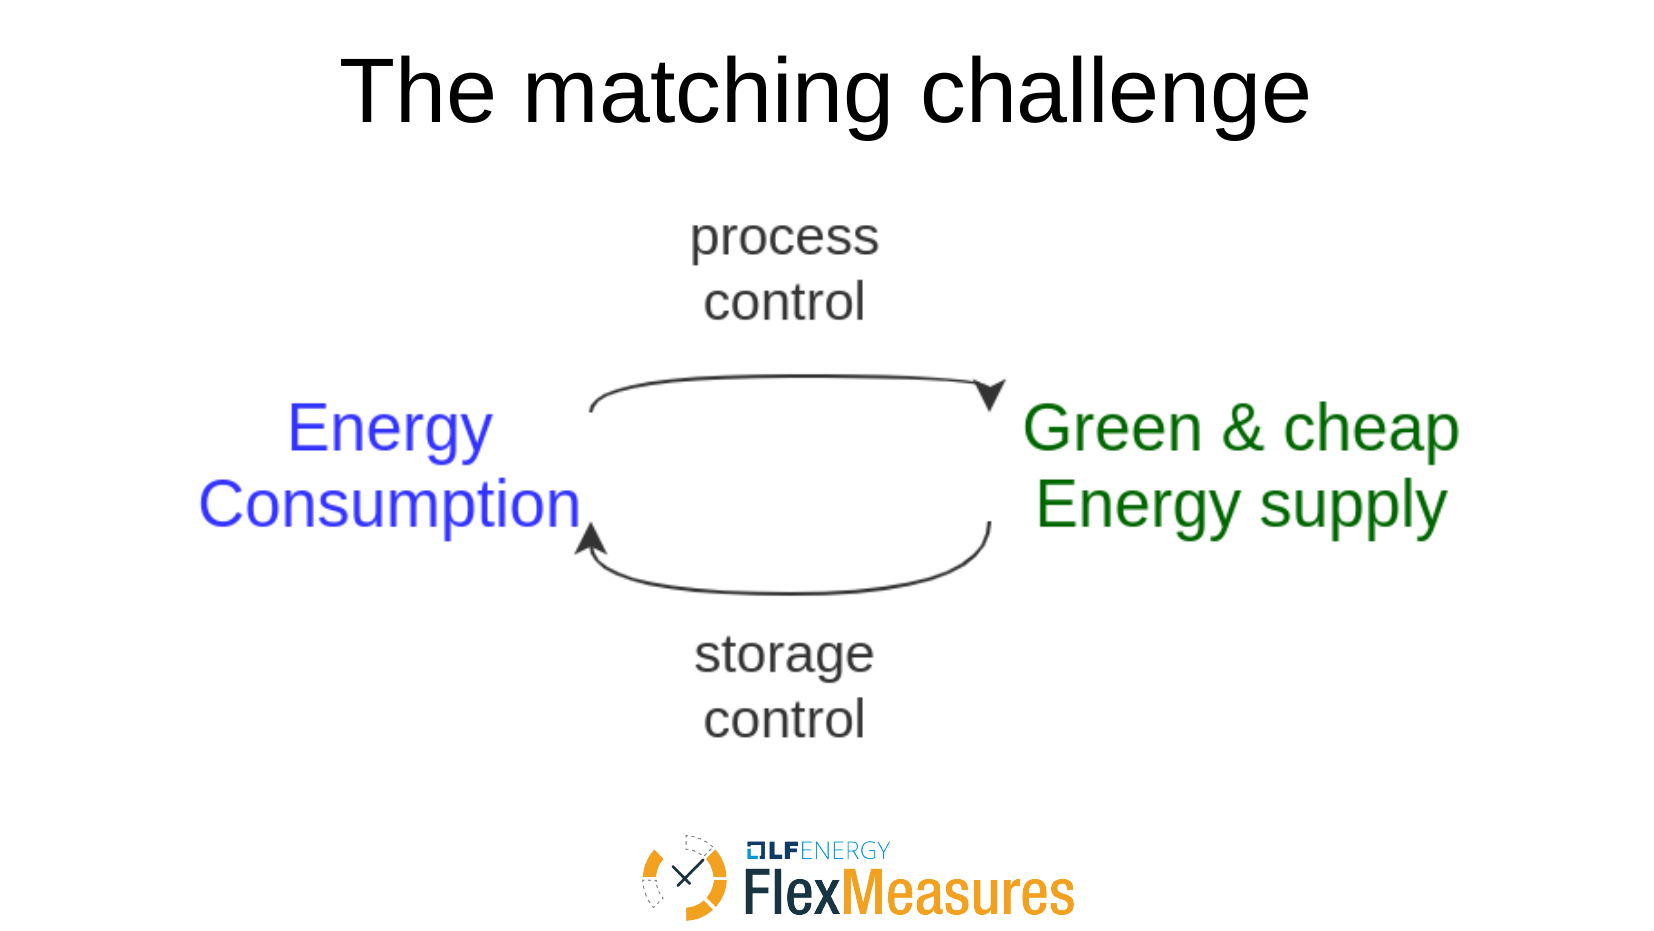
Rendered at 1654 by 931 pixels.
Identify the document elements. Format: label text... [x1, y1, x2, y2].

picture [642, 835, 1074, 921]
title The matching challenge [82, 13, 1571, 169]
picture [198, 204, 1499, 745]
